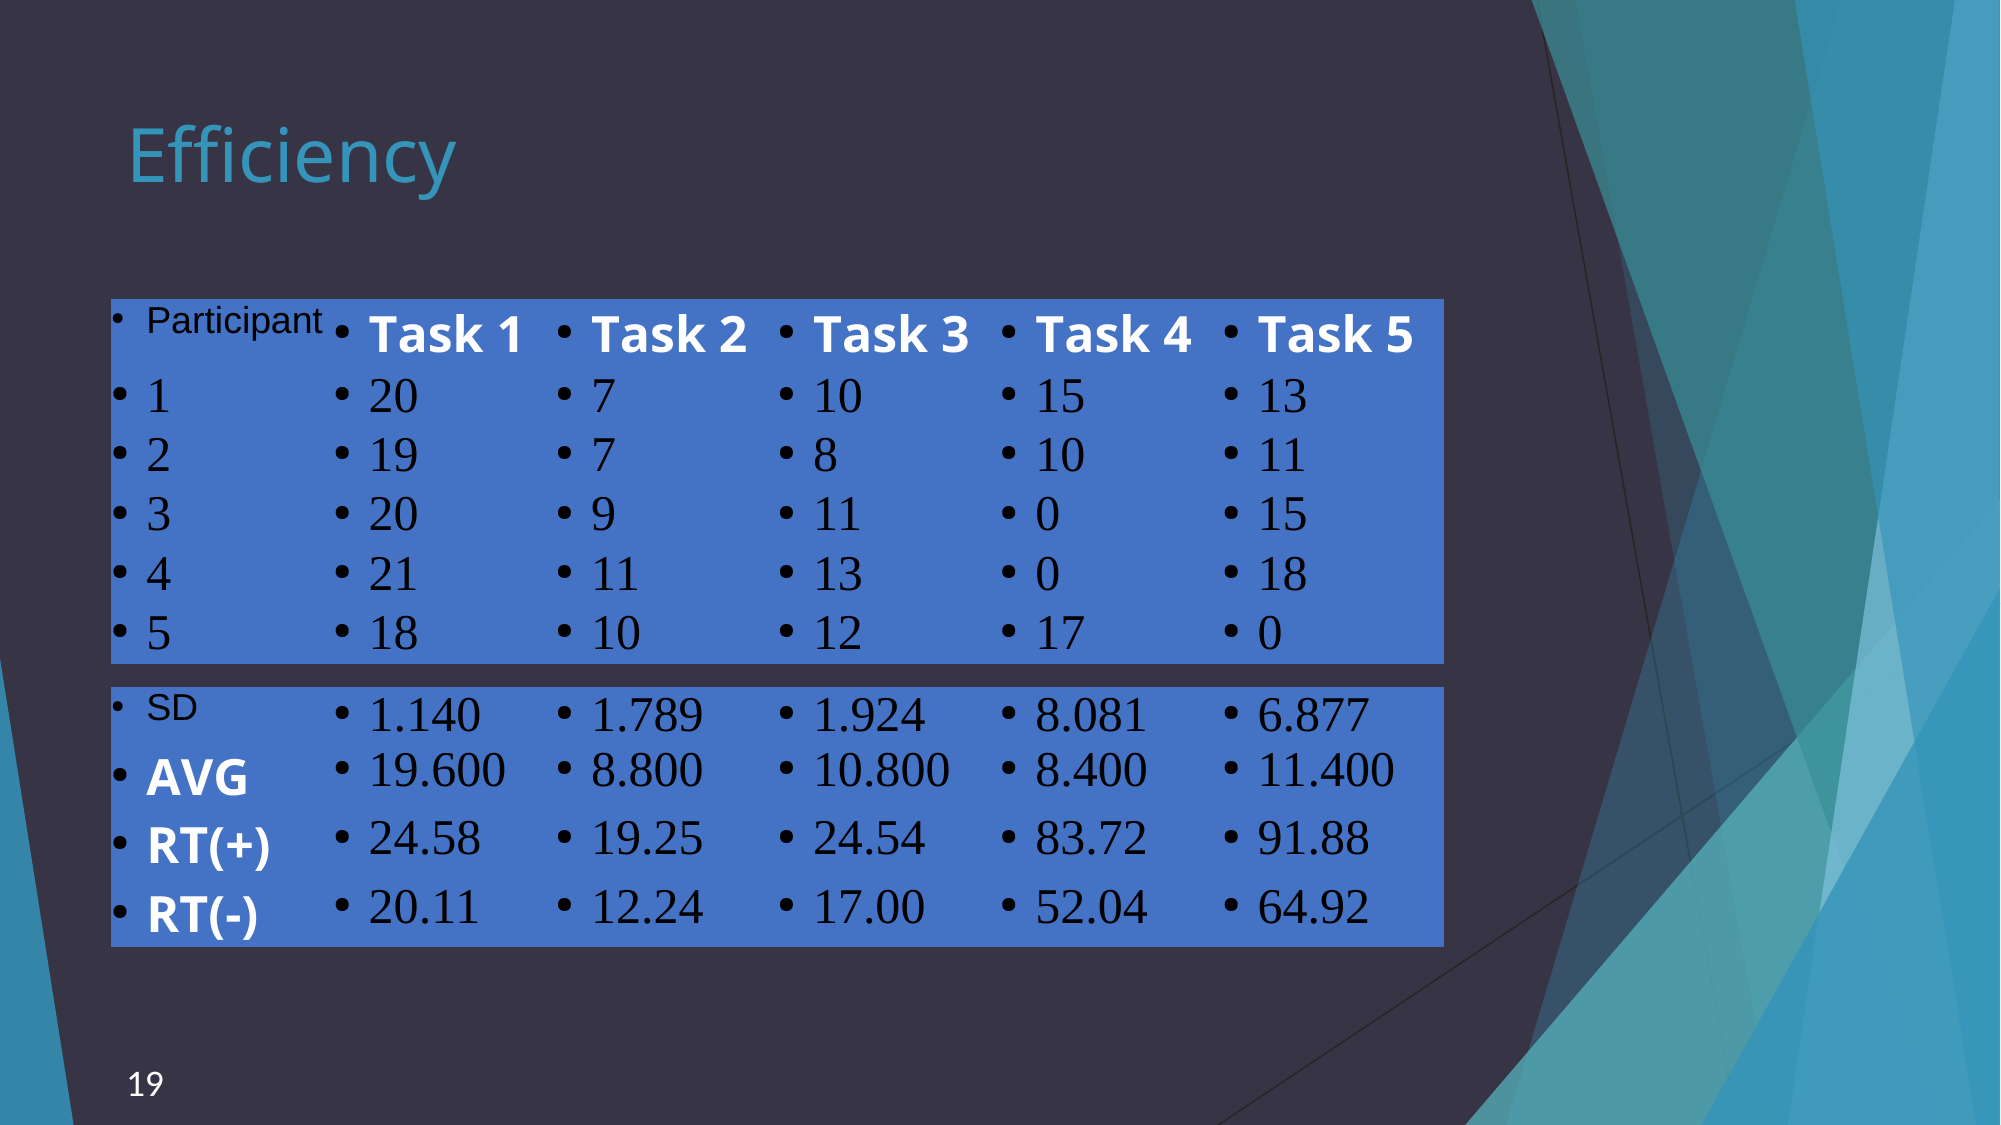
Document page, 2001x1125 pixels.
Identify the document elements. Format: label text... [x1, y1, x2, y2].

table_cell 15 [1222, 486, 1444, 546]
table_header 8.081 [1000, 687, 1222, 742]
table_cell 5 [111, 605, 333, 664]
table_cell 12 [778, 605, 1000, 664]
table_cell 3 [111, 486, 333, 546]
table_header 1.789 [556, 687, 778, 742]
table_cell 19.25 [556, 810, 778, 879]
table_cell 7 [556, 368, 778, 427]
table_header Task 2 [556, 299, 778, 368]
table_header Task 4 [1000, 299, 1222, 368]
table_cell 20 [333, 486, 556, 546]
table_cell 0 [1000, 546, 1222, 605]
table_header Task 3 [778, 299, 1000, 368]
table_cell 10.800 [778, 742, 1000, 810]
table_cell 18 [333, 605, 556, 664]
title Efficiency [111, 99, 1522, 317]
table_cell 17 [1000, 605, 1222, 664]
table_cell 83.72 [1000, 810, 1222, 879]
table_cell 11 [556, 546, 778, 605]
table_cell 12.24 [556, 879, 778, 947]
table_header 6.877 [1222, 687, 1444, 742]
table_cell 9 [556, 486, 778, 546]
table_cell AVG [111, 742, 333, 810]
table_cell 19.600 [333, 742, 556, 810]
table_cell RT(+) [111, 810, 333, 879]
table_cell 11 [1222, 427, 1444, 486]
table_header 1.140 [333, 687, 556, 742]
table_cell 7 [556, 427, 778, 486]
table_cell 19 [333, 427, 556, 486]
table_cell RT(-) [111, 879, 333, 947]
table_cell 21 [333, 546, 556, 605]
table_header Task 5 [1222, 299, 1444, 368]
table_cell 2 [111, 427, 333, 486]
table_cell 13 [778, 546, 1000, 605]
table_cell 8.800 [556, 742, 778, 810]
table_cell 20.11 [333, 879, 556, 947]
table_cell 0 [1222, 605, 1444, 664]
table_cell 91.88 [1222, 810, 1444, 879]
table_cell 24.58 [333, 810, 556, 879]
table_cell 4 [111, 546, 333, 605]
table_cell 10 [778, 368, 1000, 427]
table_cell 15 [1000, 368, 1222, 427]
table_cell 20 [333, 368, 556, 427]
table_cell 13 [1222, 368, 1444, 427]
table_cell 0 [1000, 486, 1222, 546]
table_cell 52.04 [1000, 879, 1222, 947]
table_cell 10 [1000, 427, 1222, 486]
table_header Participant [111, 299, 333, 368]
table_cell 1 [111, 368, 333, 427]
table_header 1.924 [778, 687, 1000, 742]
table_cell 24.54 [778, 810, 1000, 879]
table_header Task 1 [333, 299, 556, 368]
table_cell 8 [778, 427, 1000, 486]
table_cell 18 [1222, 546, 1444, 605]
table_cell 10 [556, 605, 778, 664]
table_cell 11.400 [1222, 742, 1444, 810]
table_cell 64.92 [1222, 879, 1444, 947]
table_cell 17.00 [778, 879, 1000, 947]
table_cell 8.400 [1000, 742, 1222, 810]
table_cell 11 [778, 486, 1000, 546]
table_header SD [111, 687, 333, 742]
text_box 19 [111, 1051, 184, 1113]
